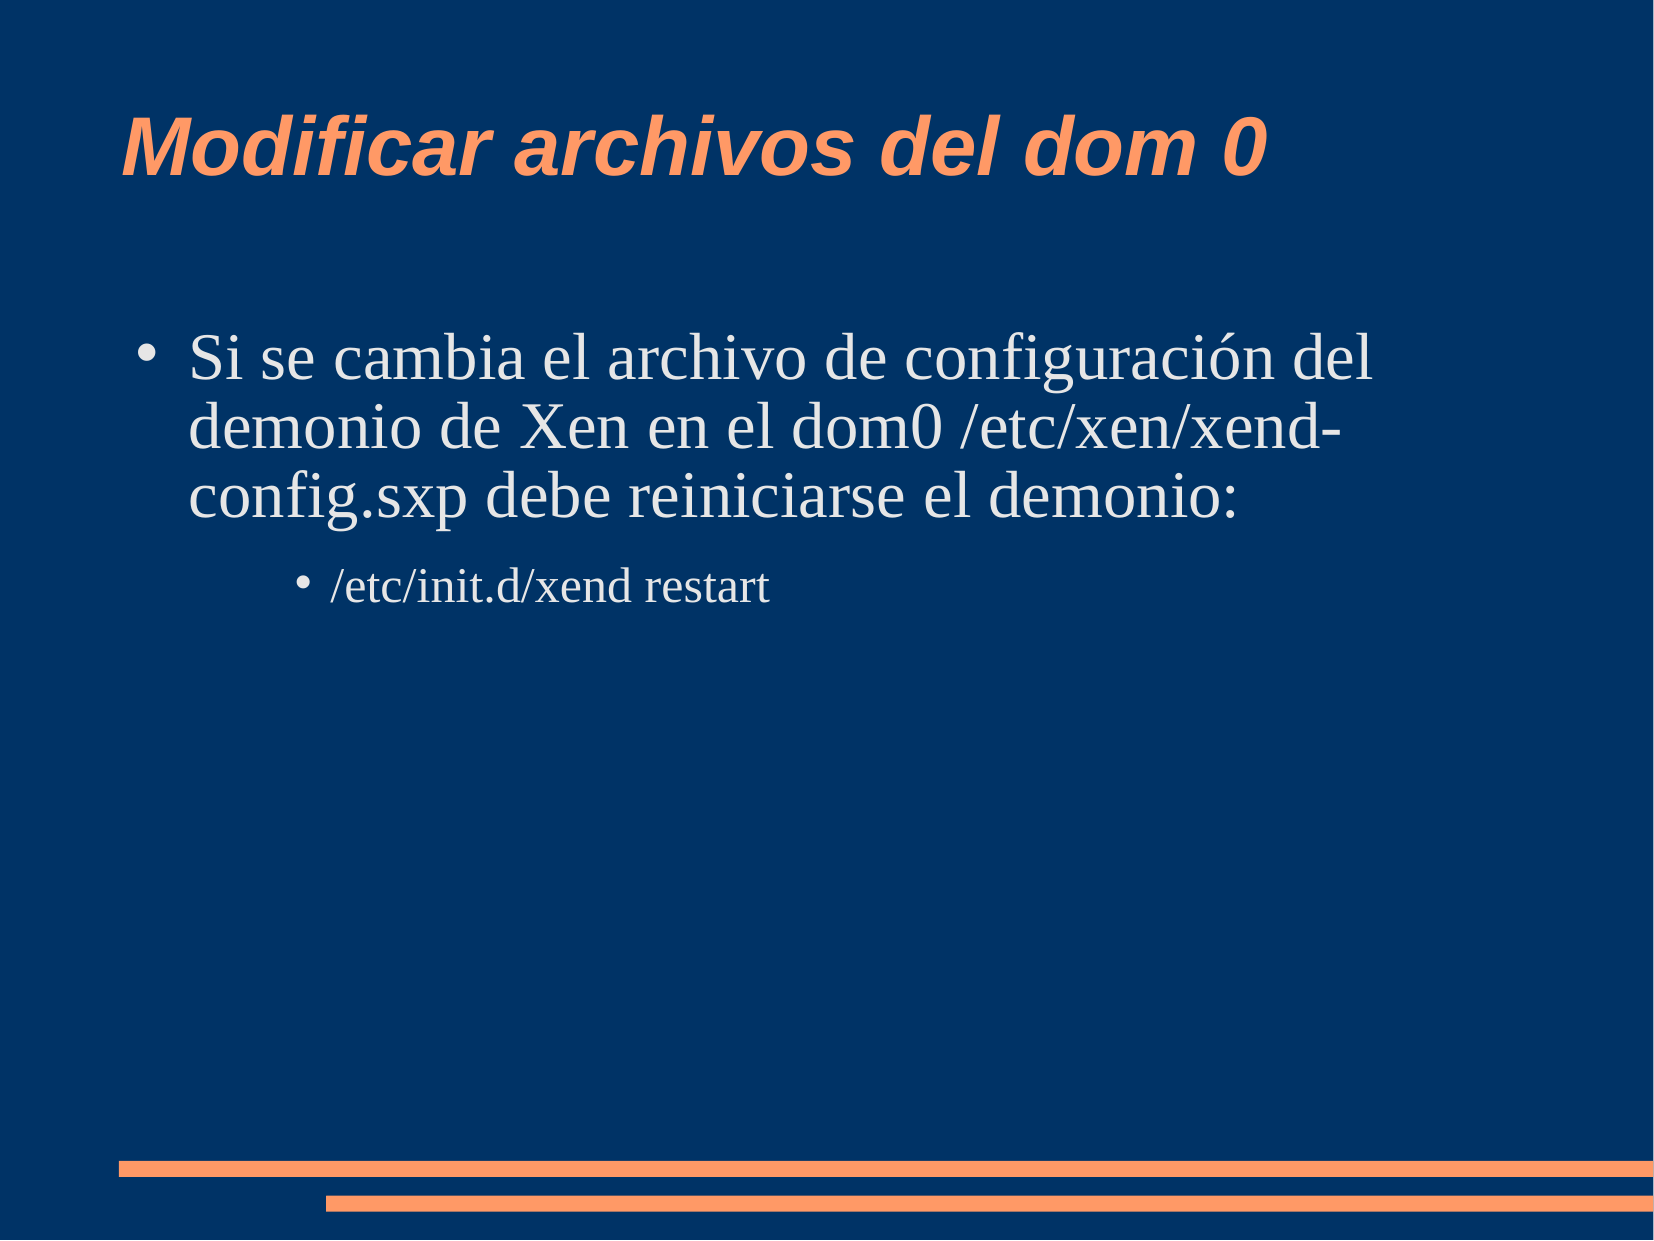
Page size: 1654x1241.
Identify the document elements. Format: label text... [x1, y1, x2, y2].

list Si se cambia el archivo de configuración del demonio de Xen en el dom0 /etc/xen/xend-config.sxp debe reiniciarse el demonio: /etc/init.d/xend restart [118, 324, 1558, 1120]
title Modificar archivos del dom 0 [121, 46, 1534, 254]
